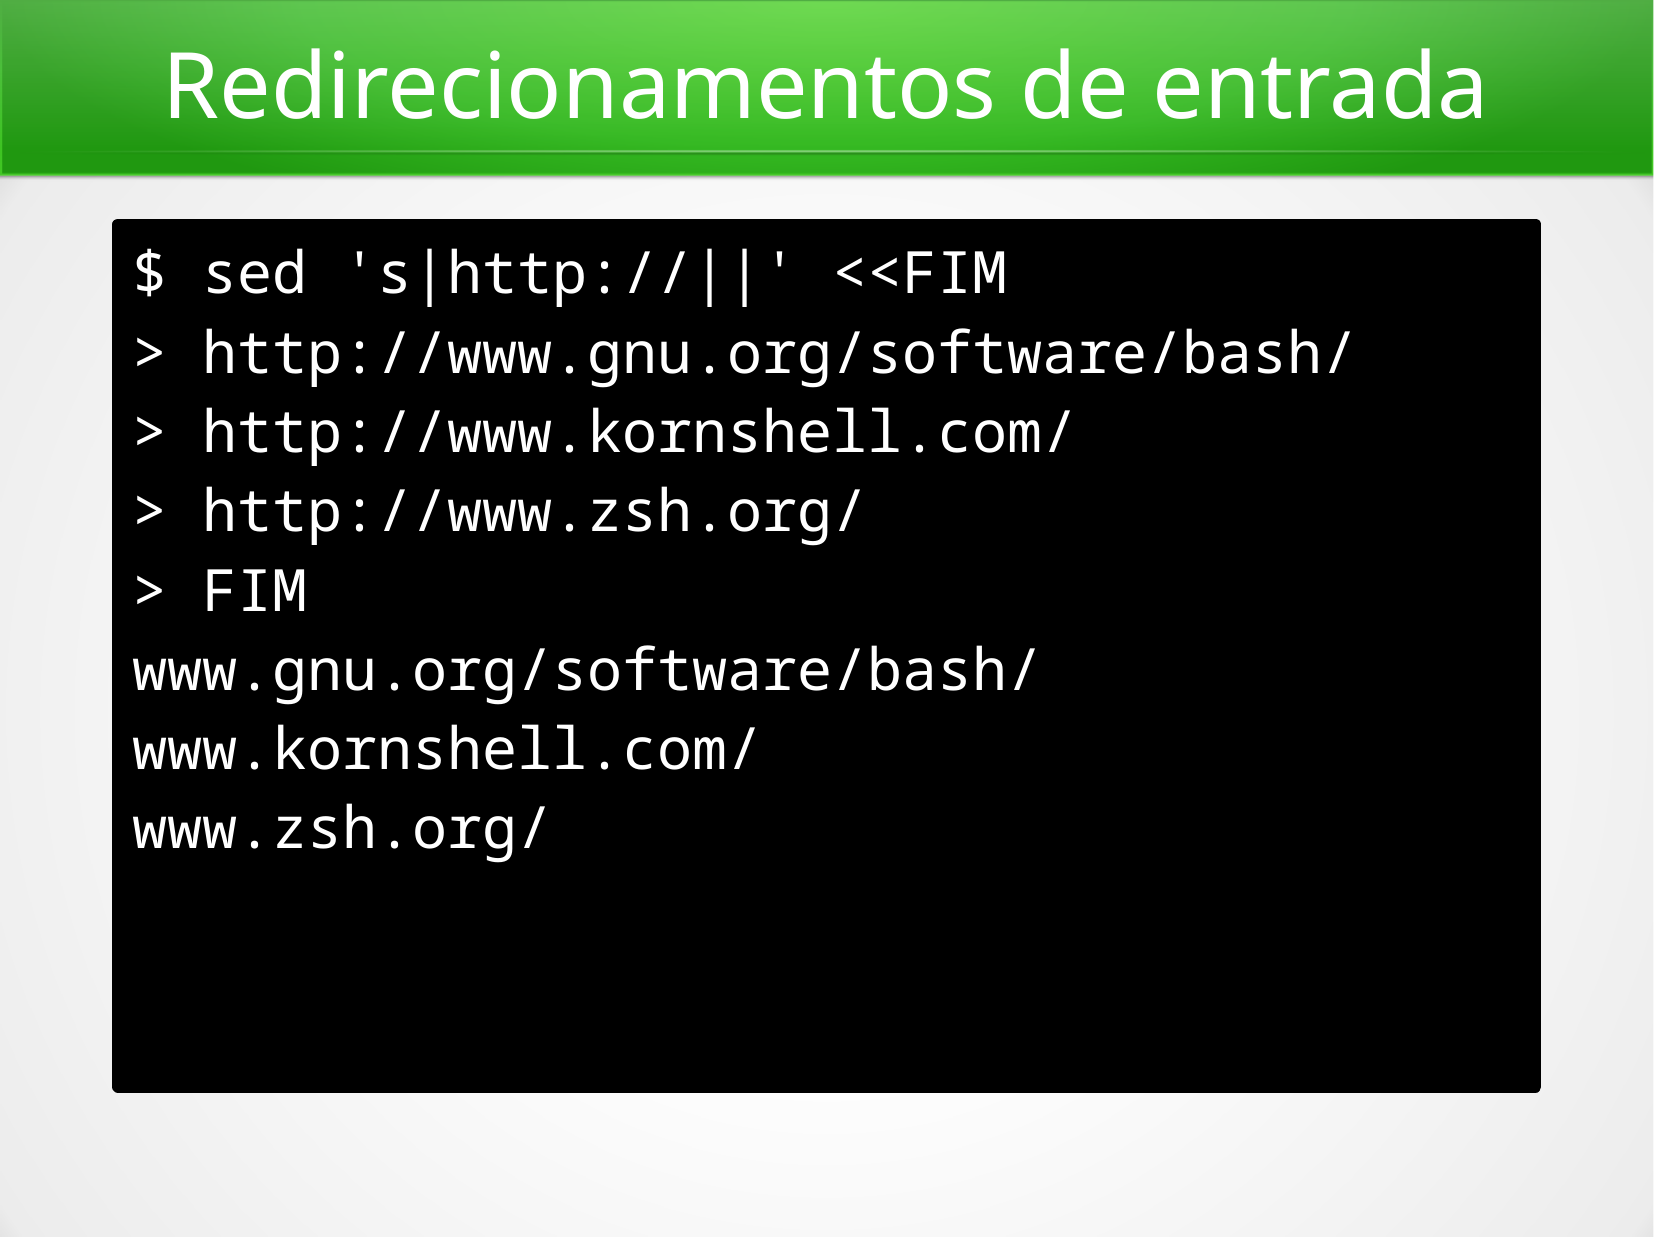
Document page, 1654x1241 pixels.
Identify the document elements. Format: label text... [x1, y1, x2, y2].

title Redirecionamentos de entrada [82, 11, 1571, 154]
picture [0, 0, 1654, 1237]
text_box $ sed 's|http://||' <<FIM > http://www.gnu.org/software/bash/ > http://www.kornshell.com/ > http://www.zsh.org/ > FIM www.gnu.org/software/bash/ www.kornshell.com/ www.zsh.org/ [118, 224, 1536, 1087]
